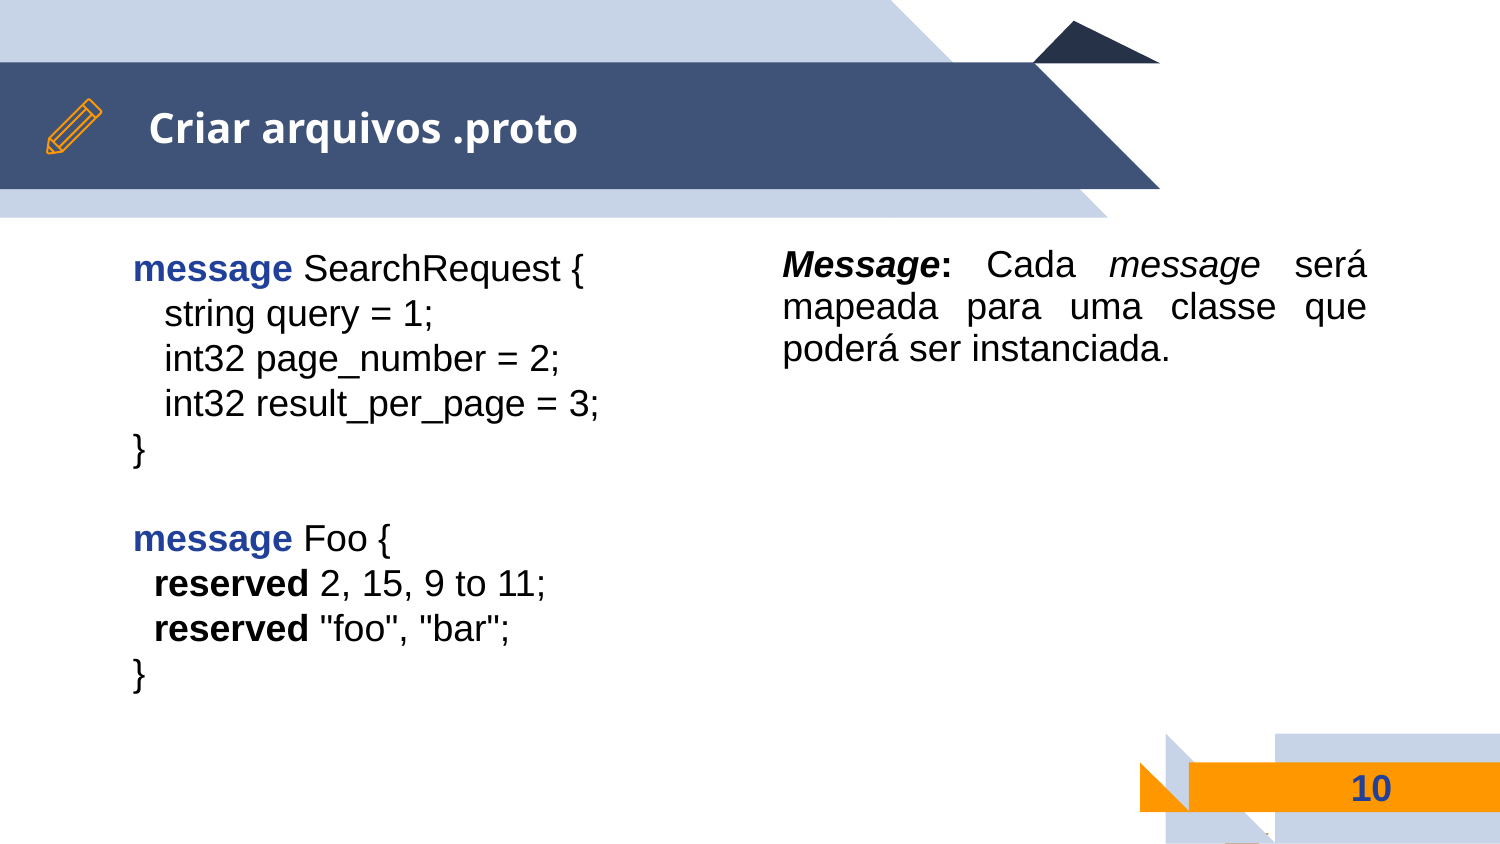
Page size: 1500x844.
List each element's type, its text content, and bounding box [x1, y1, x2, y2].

text_box Criar arquivos .proto [133, 64, 1035, 190]
text_box Message: Cada message será mapeada para uma classe que poderá ser instanciada. [767, 236, 1382, 376]
text_box 10 [1249, 760, 1494, 813]
text_box message SearchRequest { string query = 1; int32 page_number = 2; int32 result_per_page = 3; } message Foo { reserved 2, 15, 9 to 11; reserved "foo", "bar"; } [118, 236, 1181, 625]
